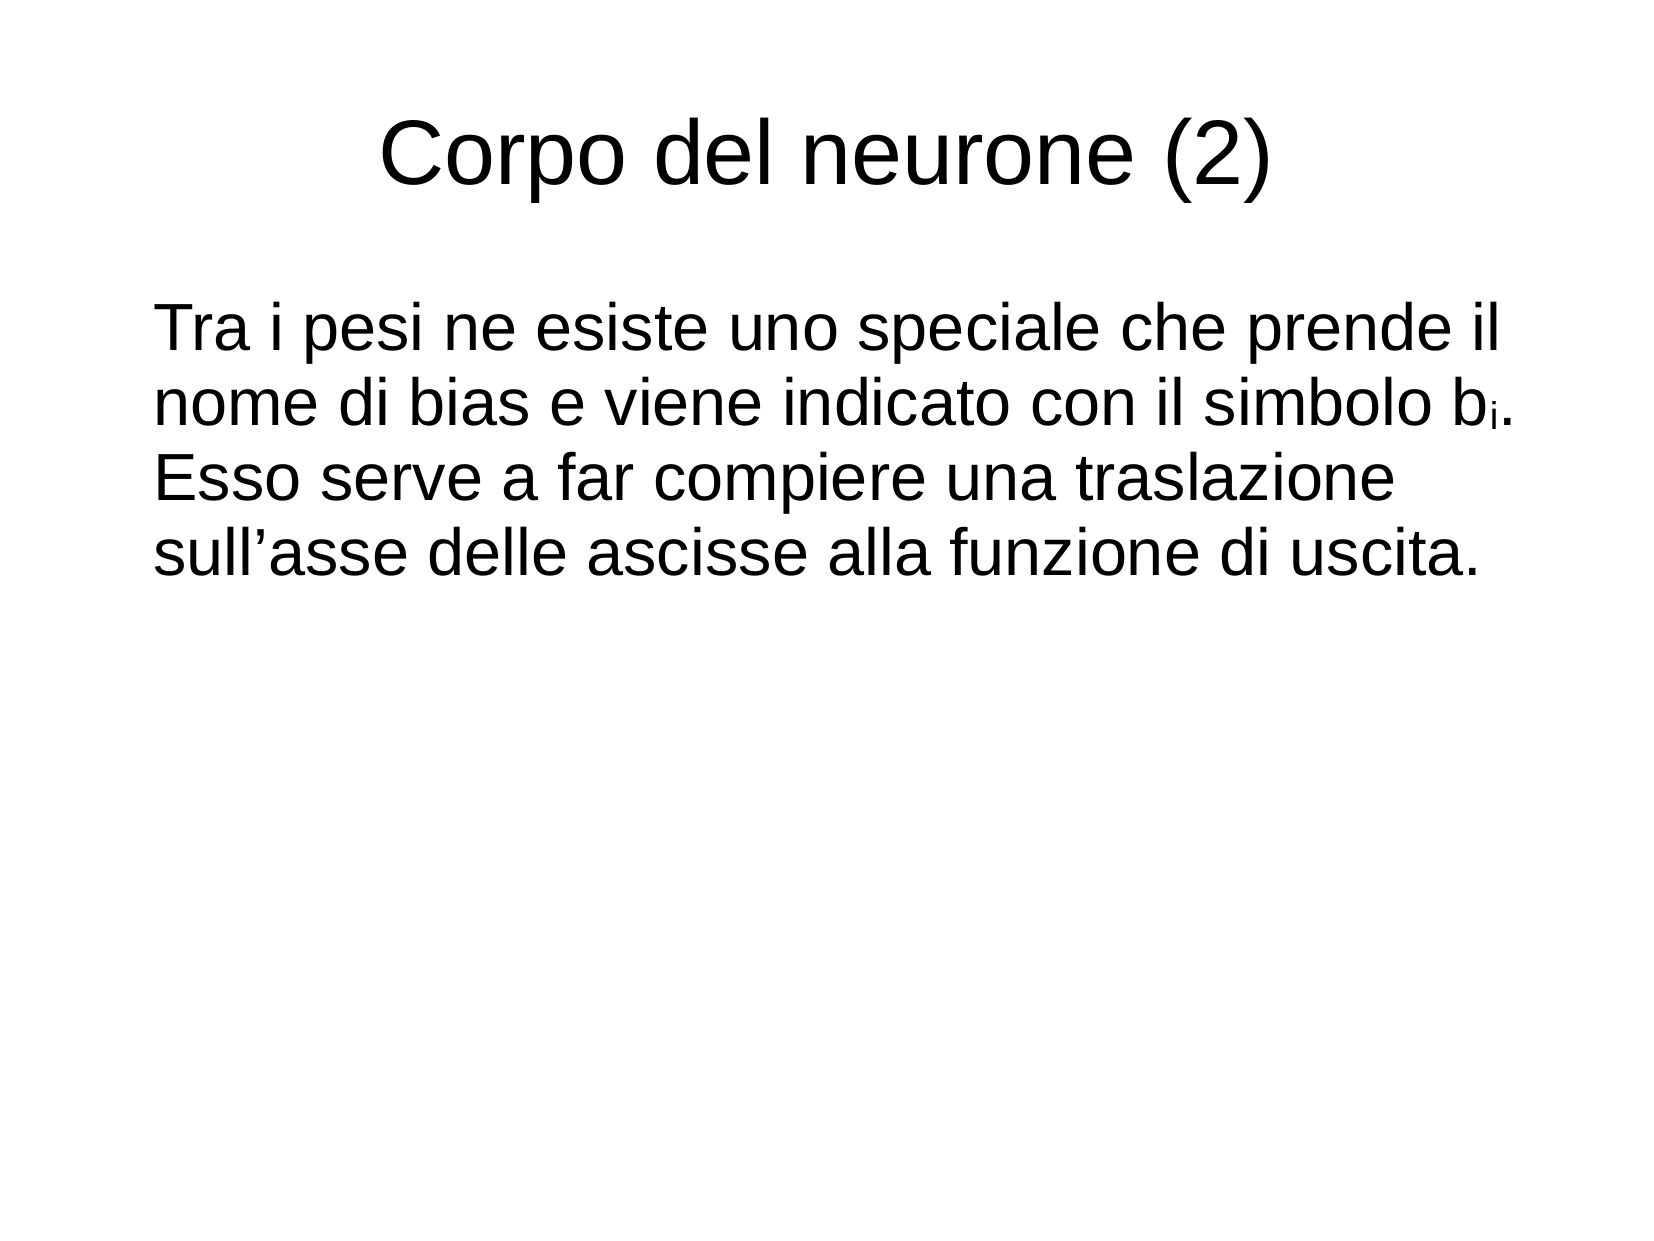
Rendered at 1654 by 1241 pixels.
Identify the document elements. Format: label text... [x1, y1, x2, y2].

title Corpo del neurone (2) [82, 49, 1571, 257]
list Tra i pesi ne esiste uno speciale che prende il nome di bias e viene indicato con il simbolo bi. Esso serve a far compiere una traslazione sull’asse delle ascisse alla funzione di uscita. [82, 290, 1571, 1010]
